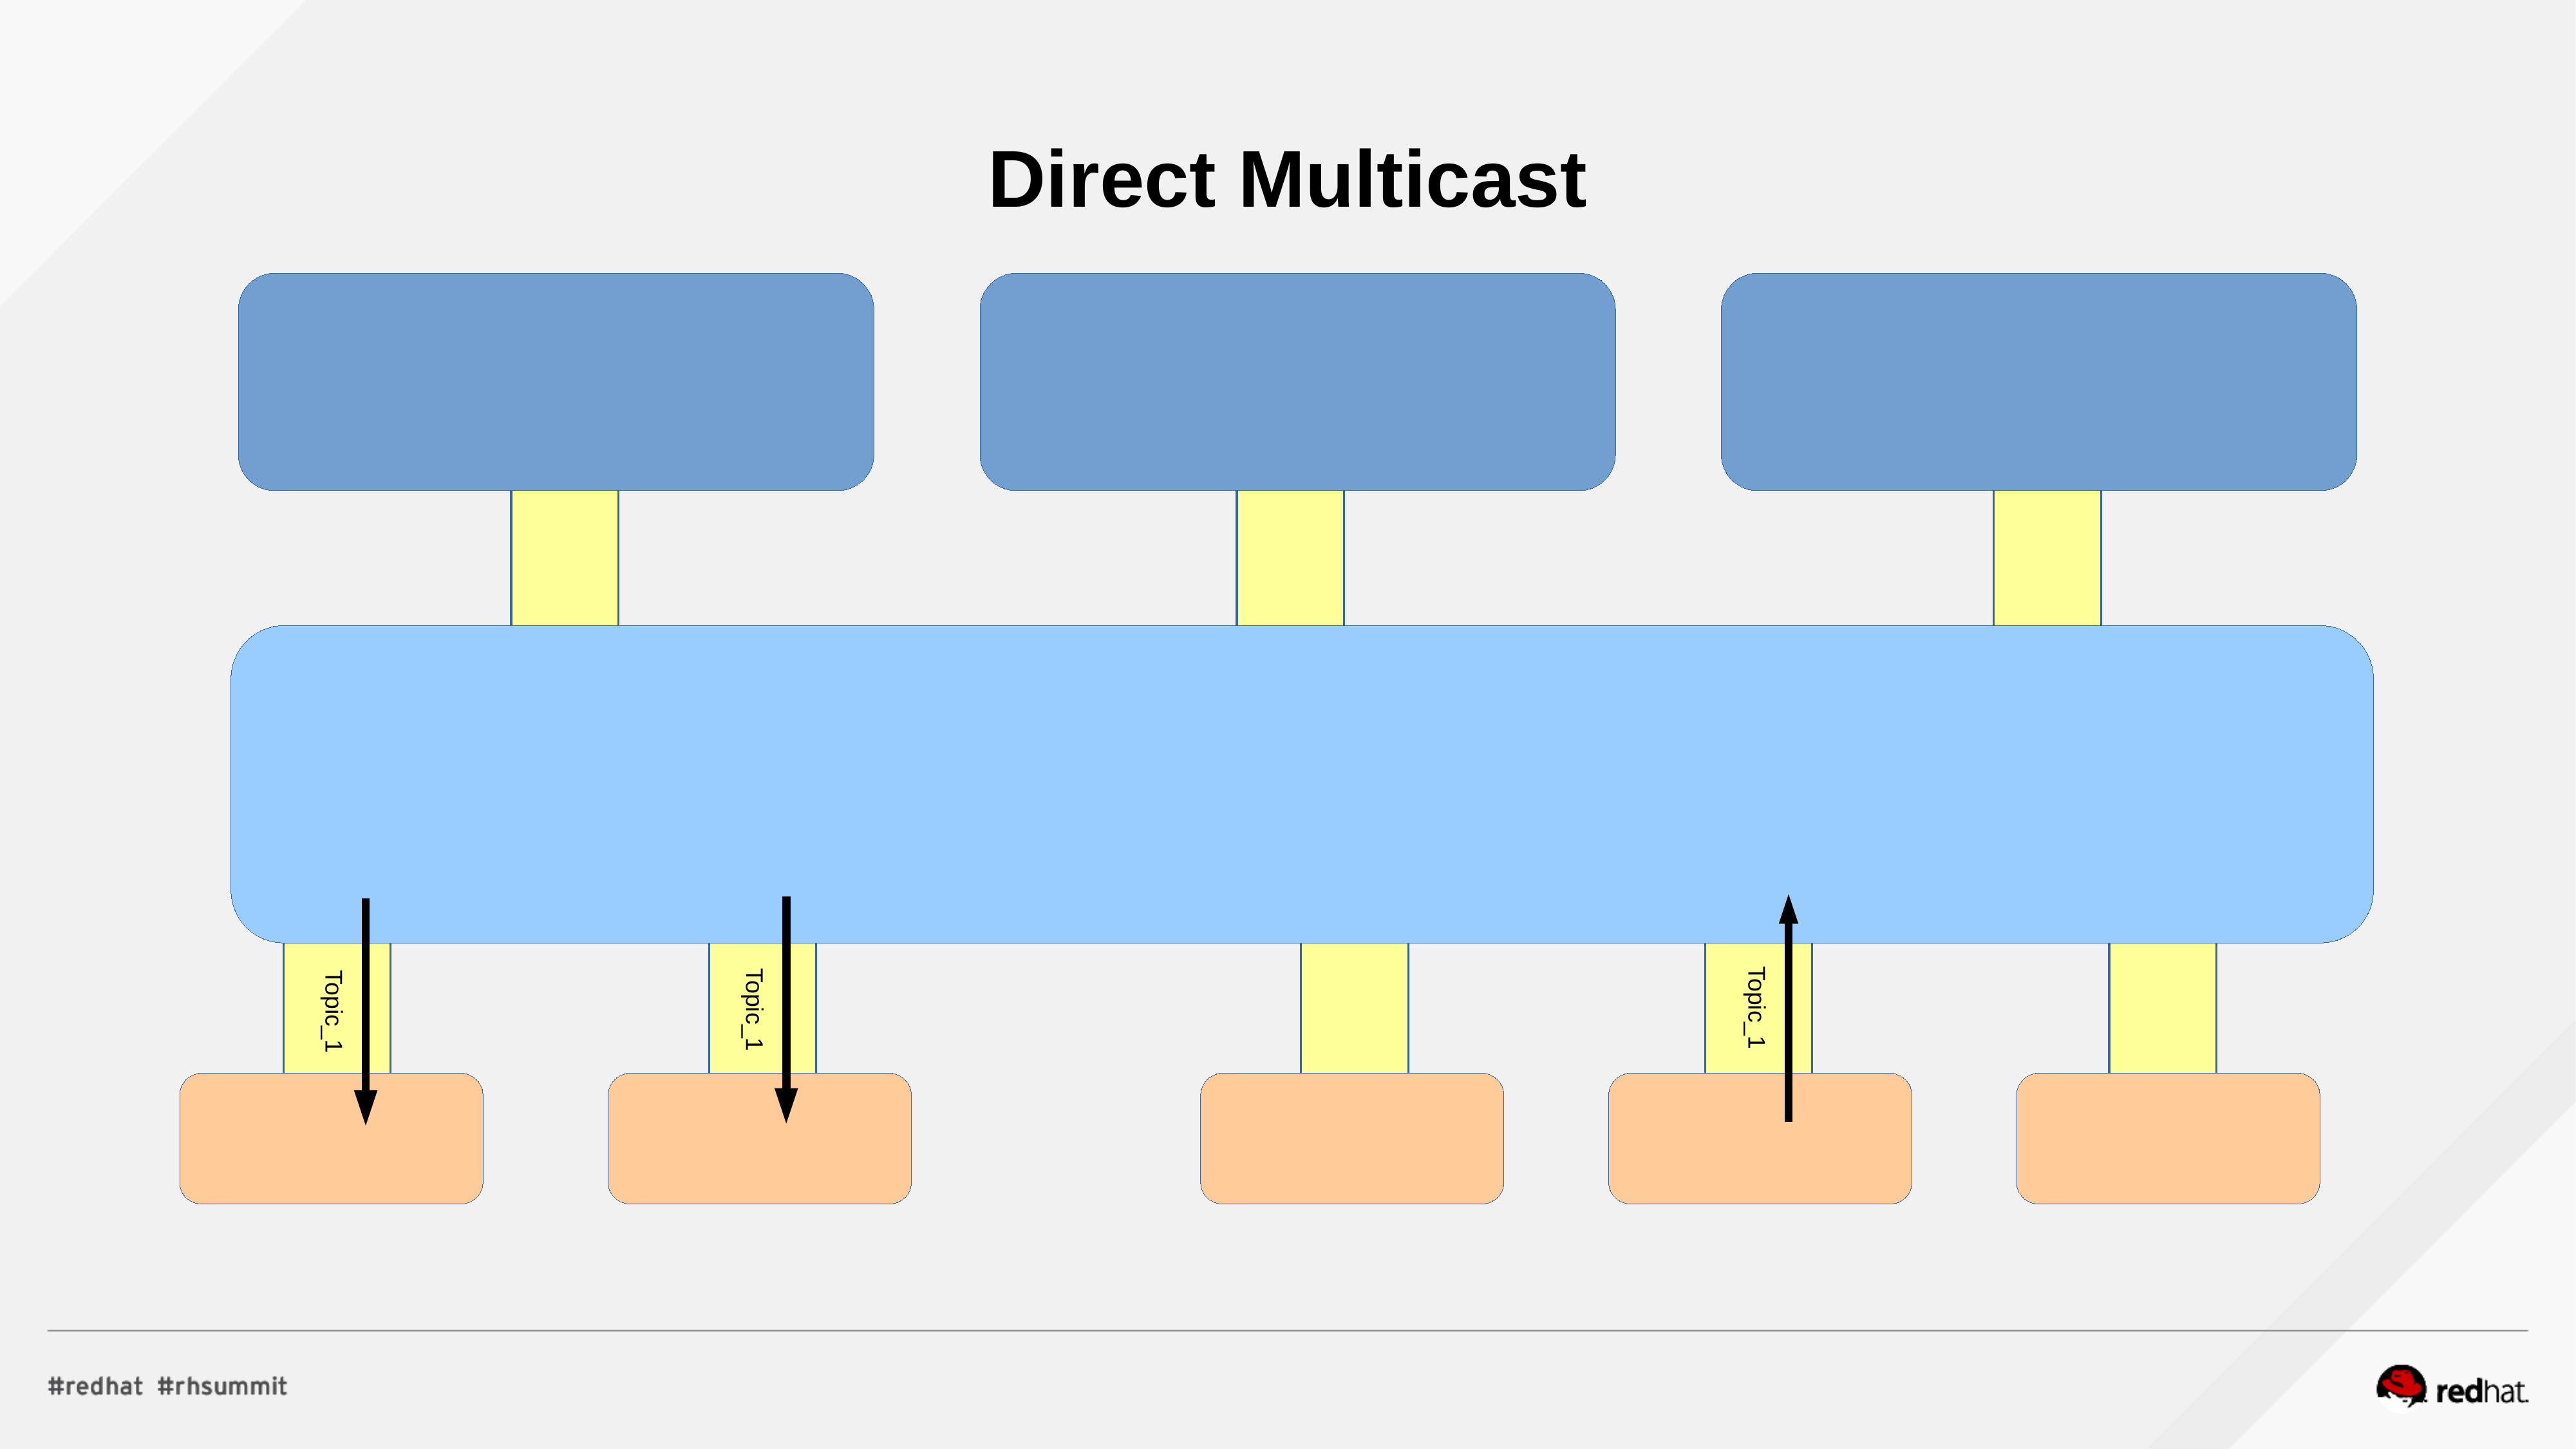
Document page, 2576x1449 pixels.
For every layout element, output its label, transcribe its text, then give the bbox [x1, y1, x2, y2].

text_box [180, 300, 2374, 1204]
title Direct Multicast [129, 57, 2447, 300]
picture [0, 0, 2576, 1449]
